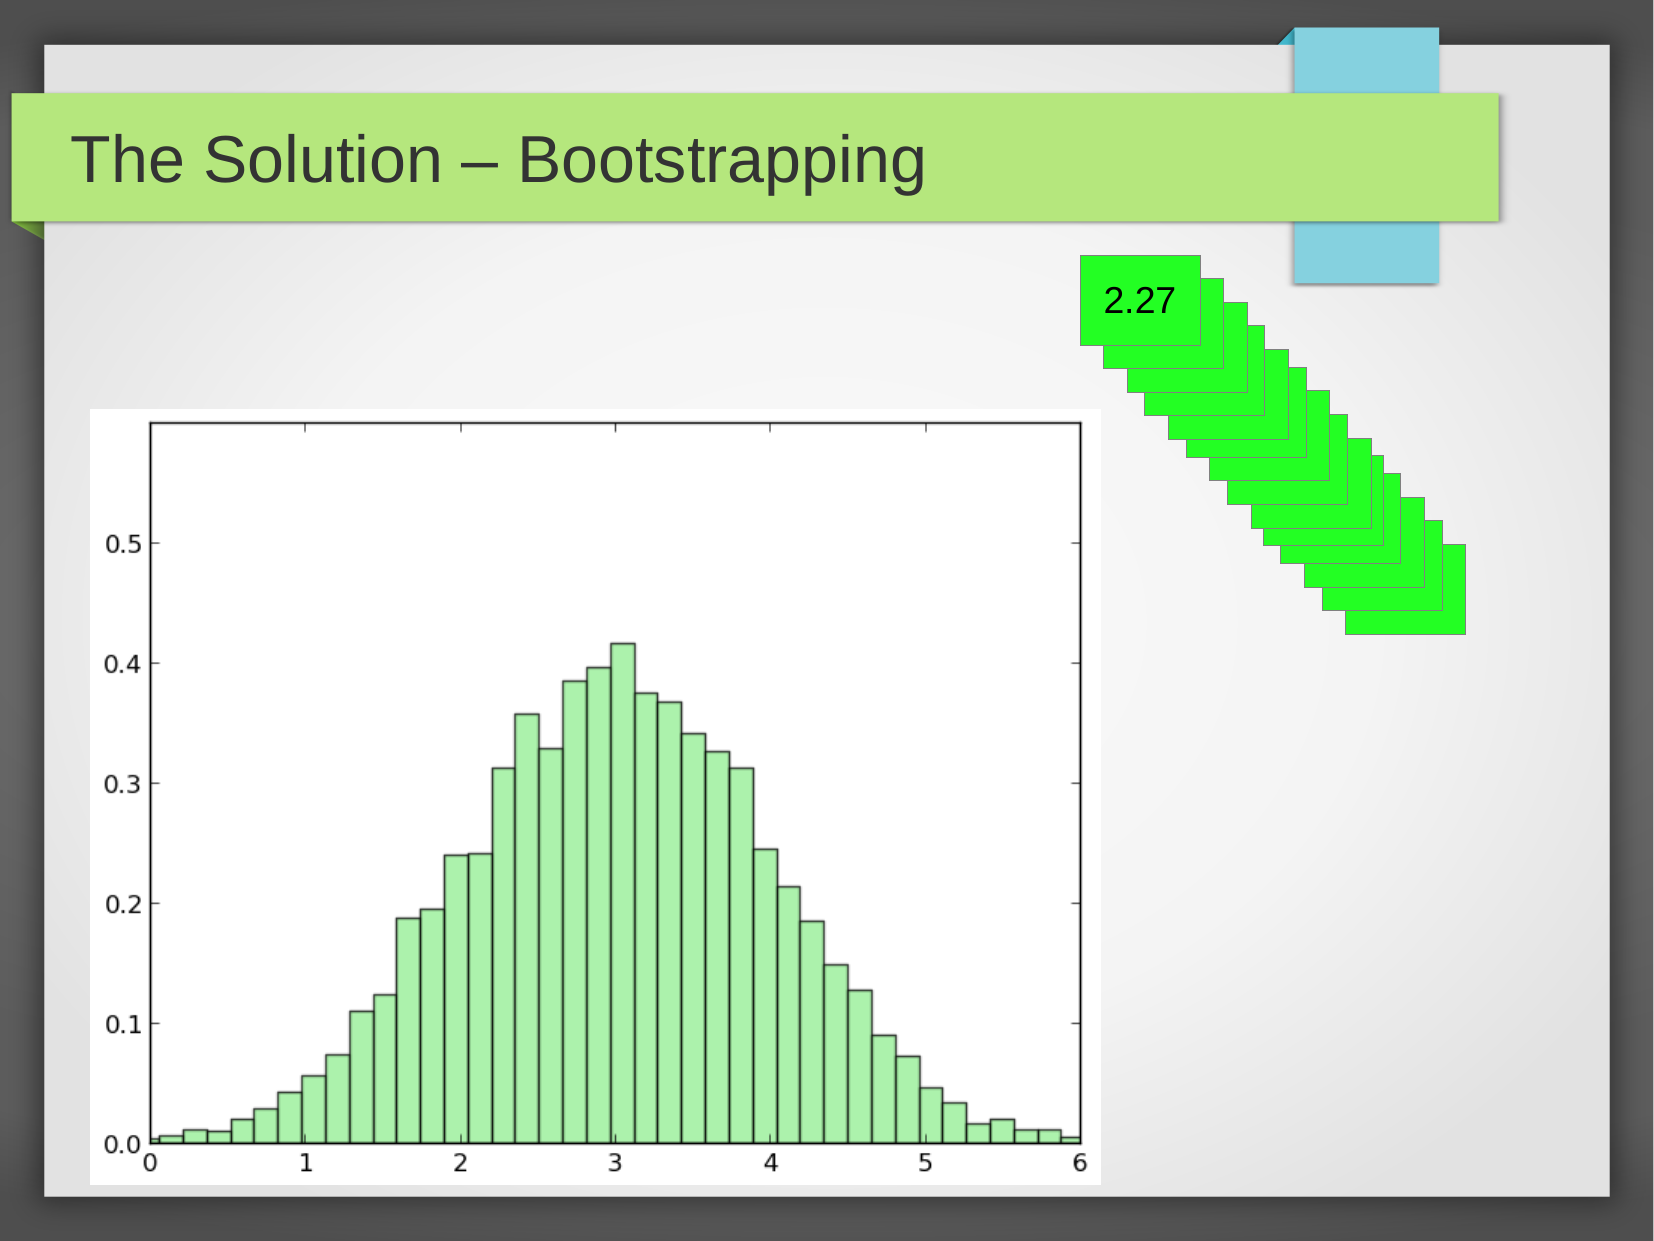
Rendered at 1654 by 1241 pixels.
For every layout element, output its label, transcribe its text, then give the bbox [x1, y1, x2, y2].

text_box [1103, 278, 1466, 635]
picture [0, 0, 1654, 1241]
title The Solution – Bootstrapping [70, 106, 1229, 213]
text_box 2.27 [1080, 255, 1201, 346]
